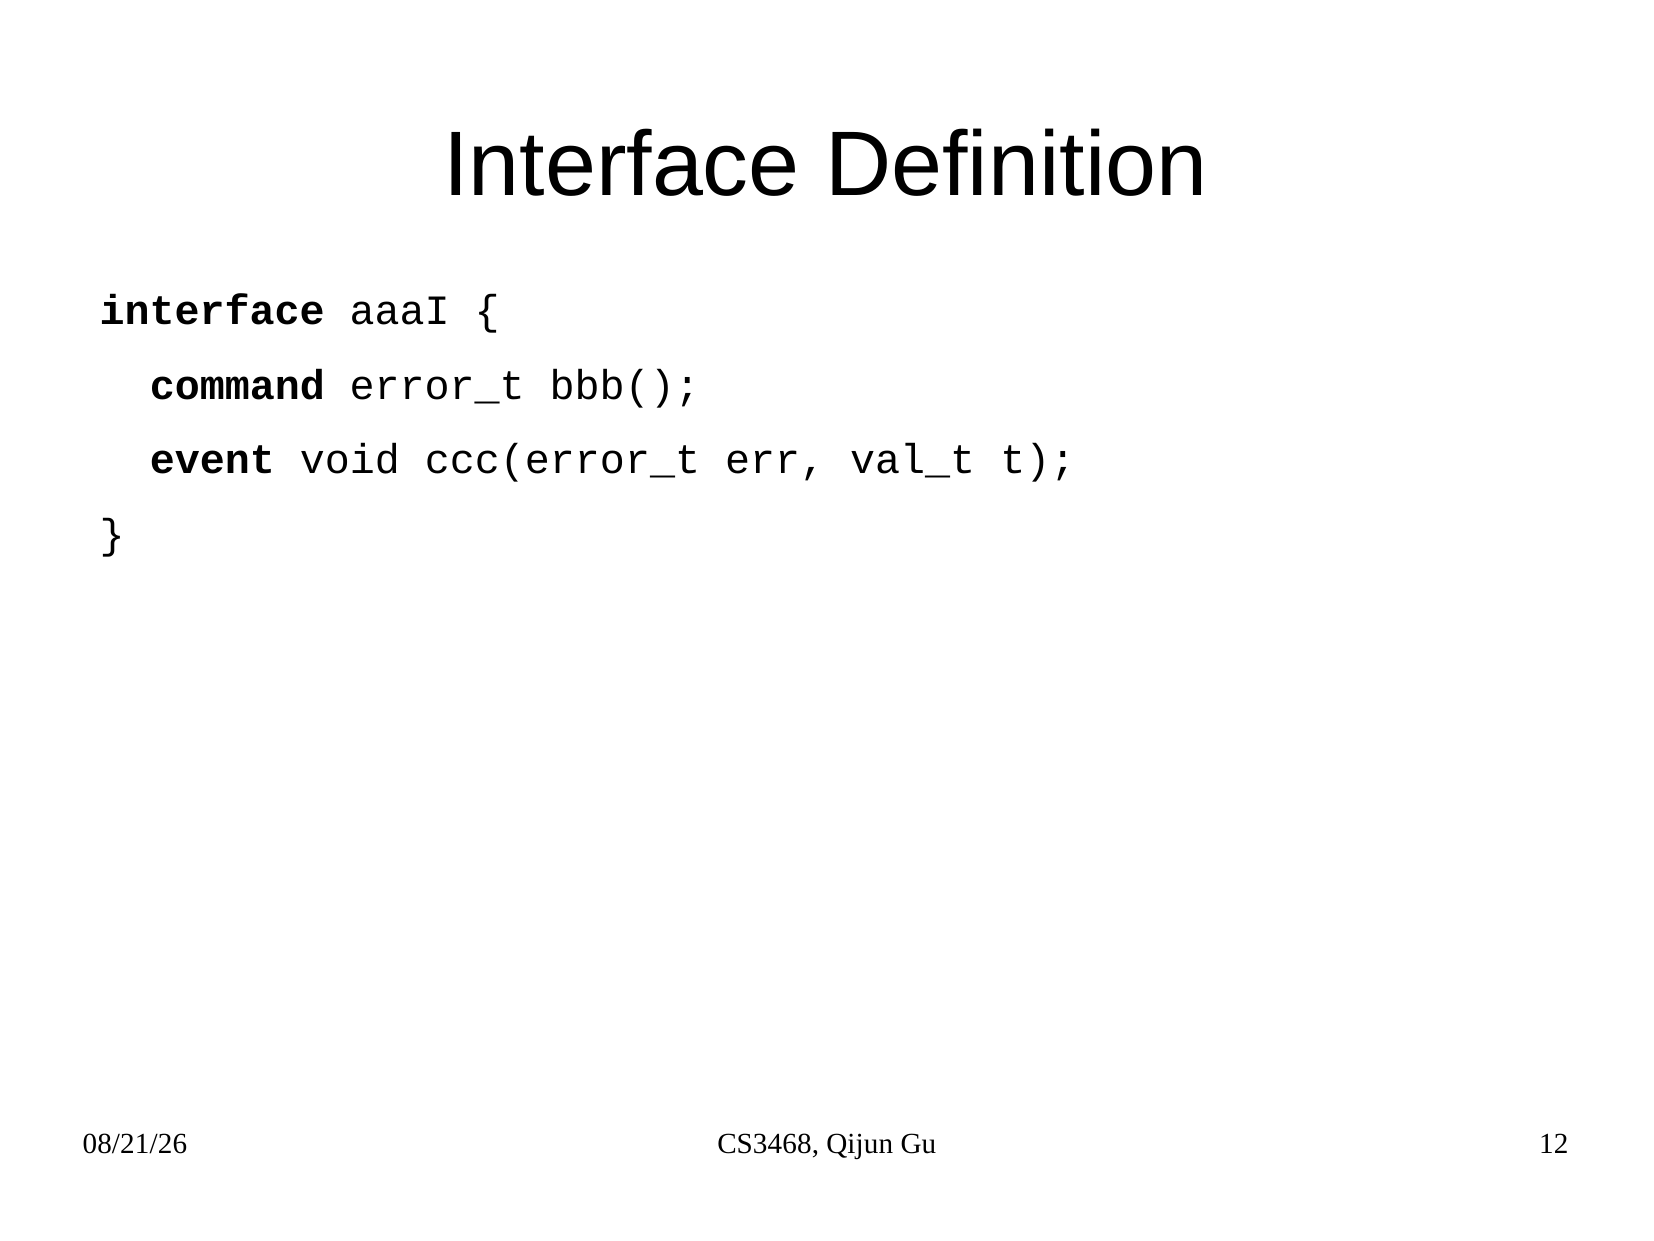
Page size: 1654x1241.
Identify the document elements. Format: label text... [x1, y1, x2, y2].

list interface aaaI { command error_t bbb(); event void ccc(error_t err, val_t t); } [82, 290, 1570, 1094]
title Interface Definition [82, 71, 1570, 263]
